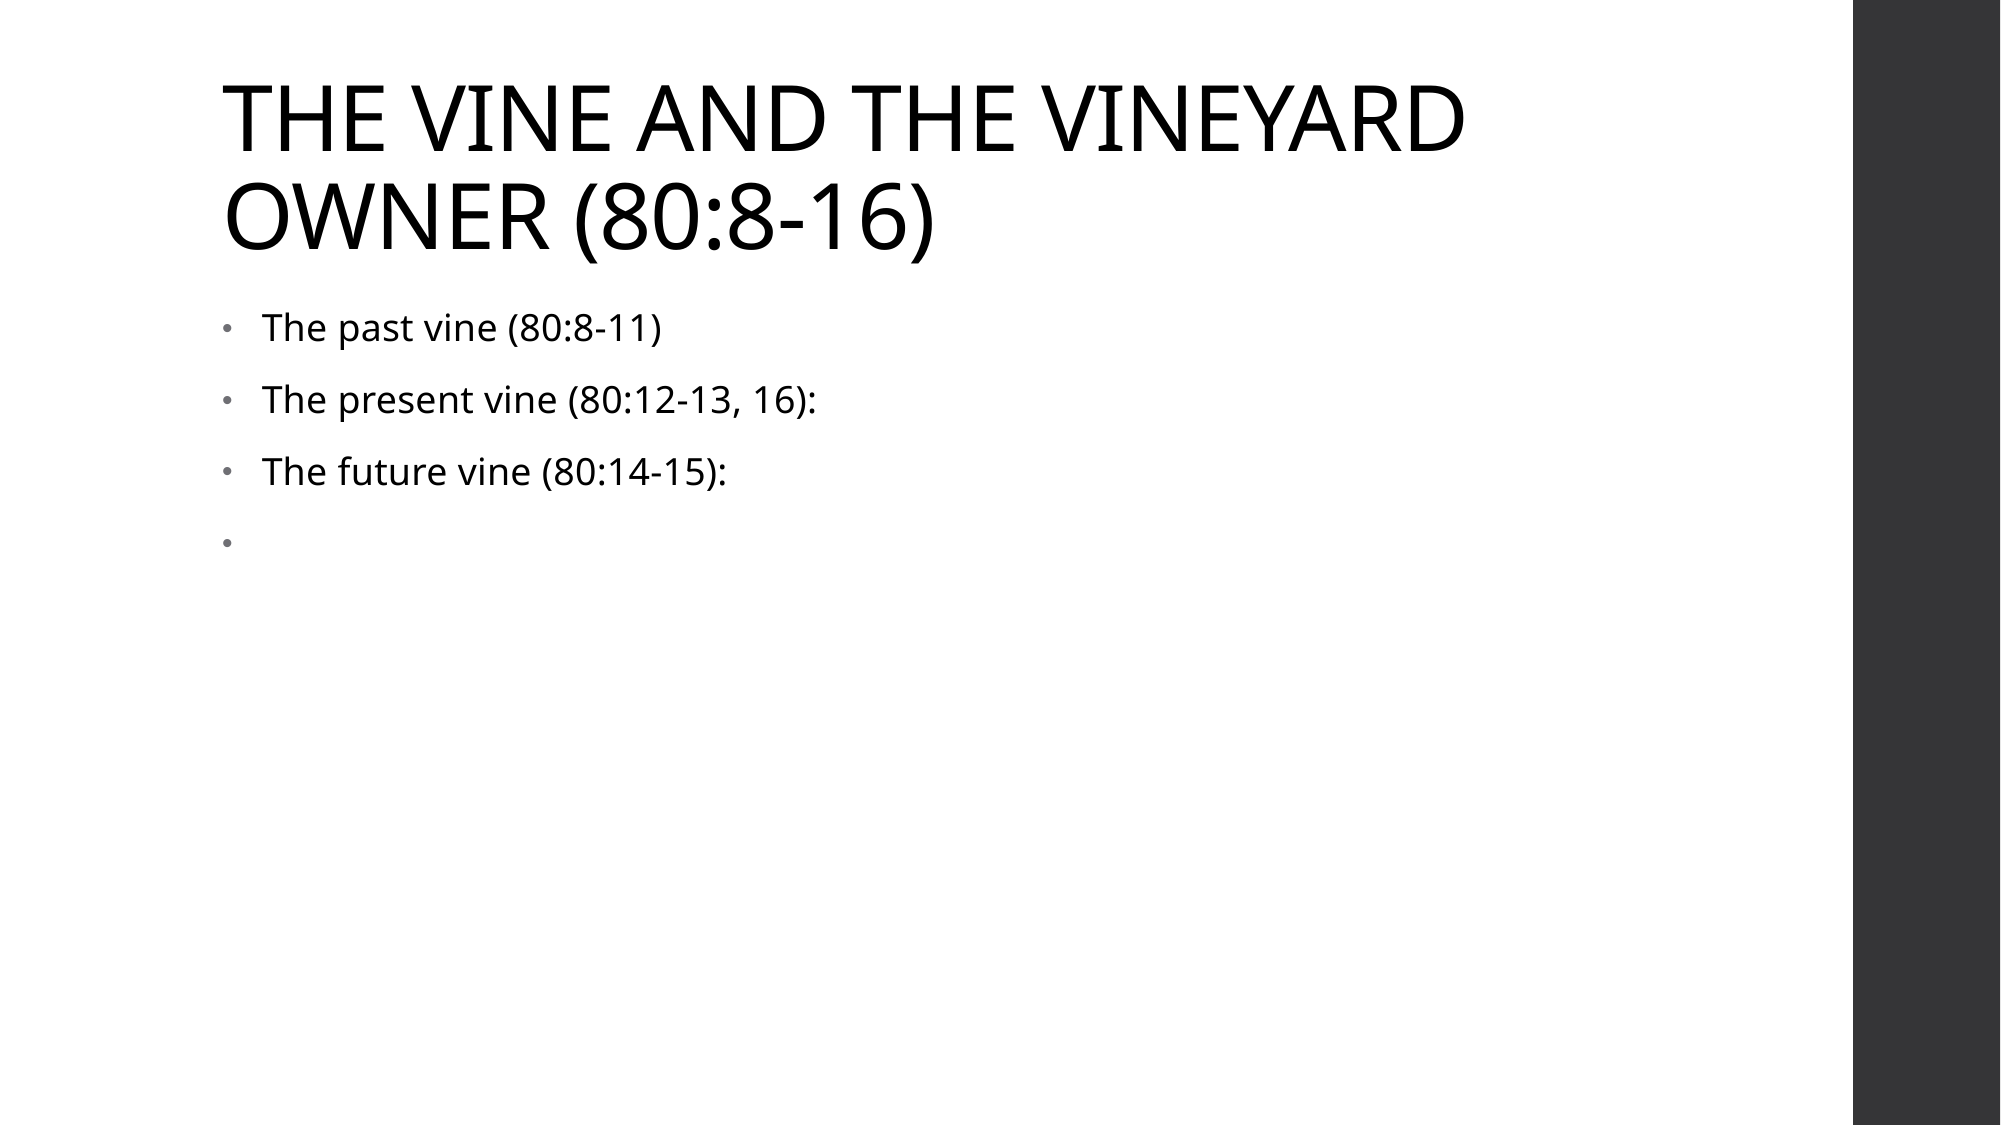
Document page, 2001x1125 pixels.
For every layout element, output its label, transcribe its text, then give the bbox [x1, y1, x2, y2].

list The past vine (80:8-11) The present vine (80:12-13, 16): The future vine (80:14-15): [206, 299, 1617, 1014]
title THE VINE AND THE VINEYARD OWNER (80:8-16) [206, 60, 1797, 278]
